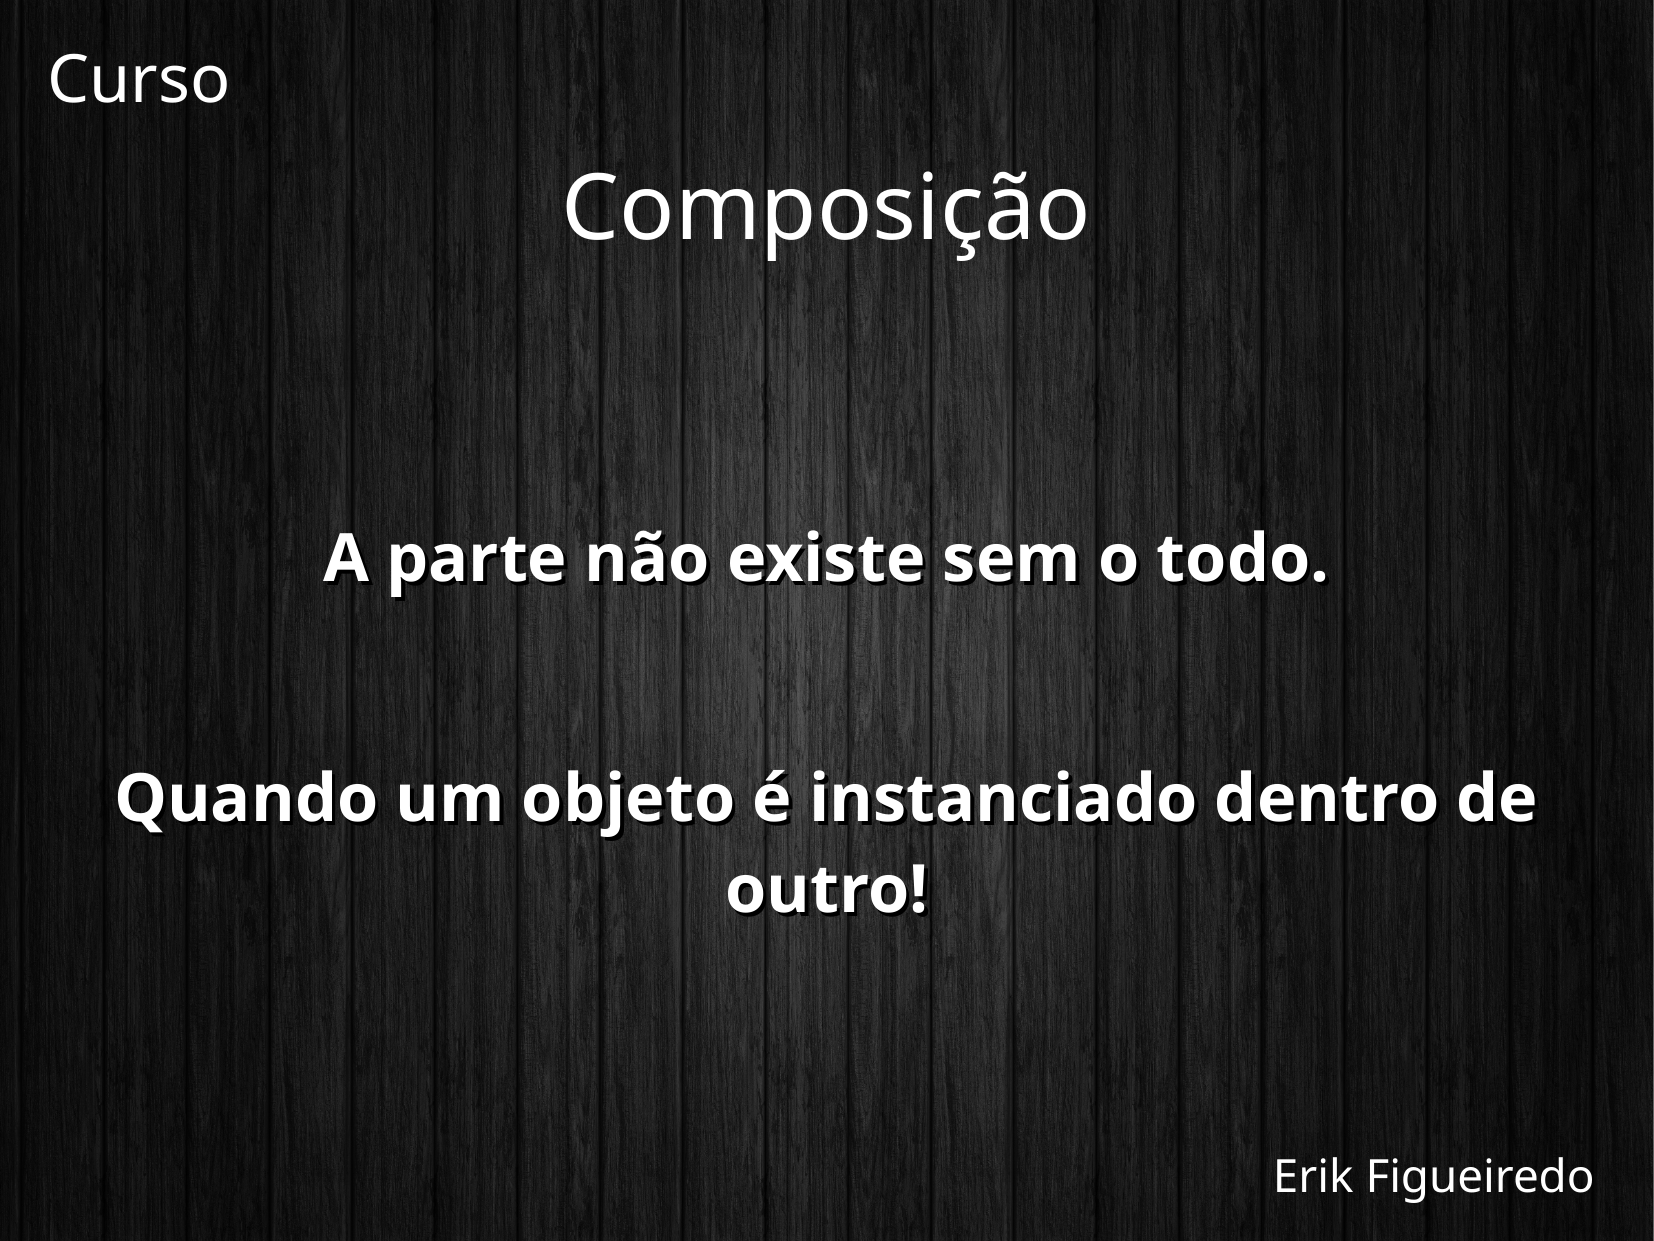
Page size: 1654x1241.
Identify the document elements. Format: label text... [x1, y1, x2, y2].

text_box Curso [47, 35, 1087, 119]
text_box Erik Figueiredo [768, 1133, 1595, 1217]
title Composição [82, 129, 1571, 278]
list A parte não existe sem o todo. Quando um objeto é instanciado dentro de outro! [82, 311, 1571, 1131]
picture [0, 0, 1654, 1241]
